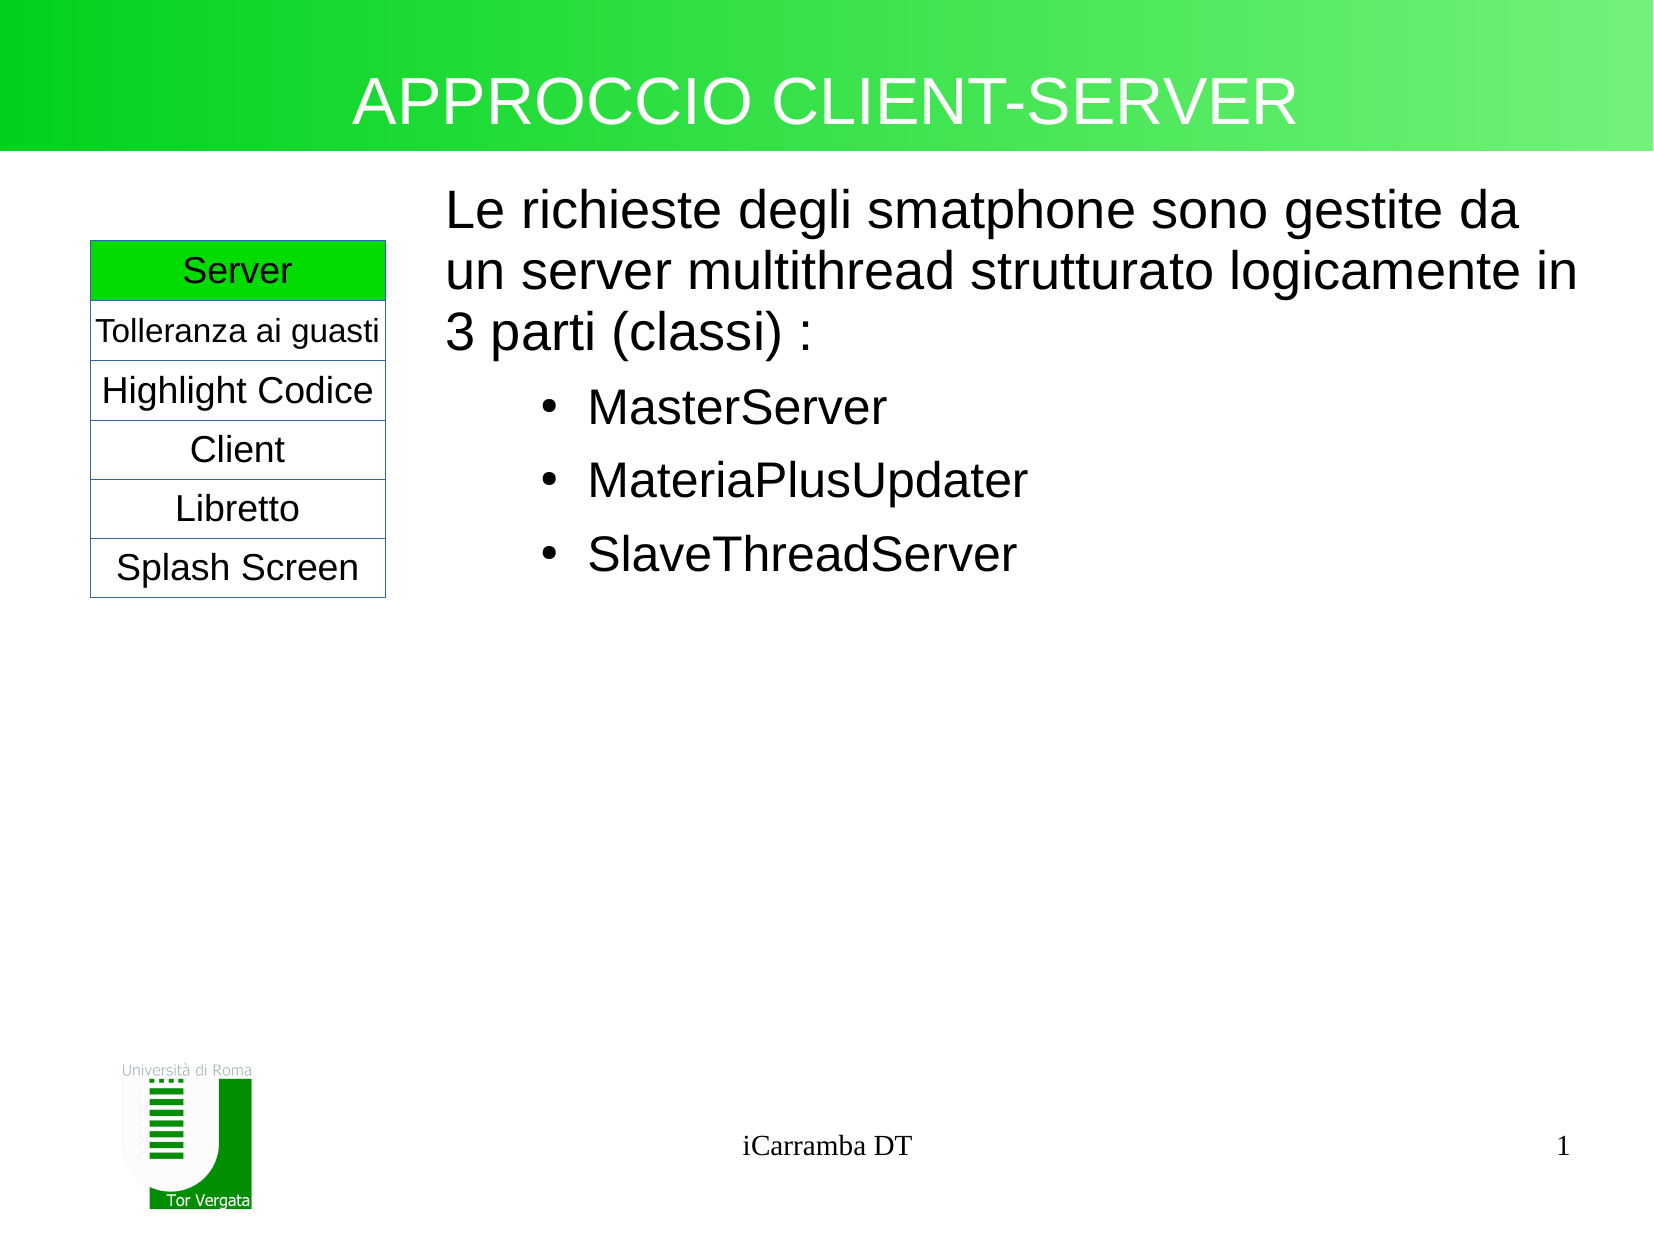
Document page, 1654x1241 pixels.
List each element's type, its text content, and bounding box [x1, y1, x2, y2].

list Le richieste degli smatphone sono gestite da un server multithread strutturato logicamente in 3 parti (classi) : MasterServer MateriaPlusUpdater SlaveThreadServer [375, 180, 1591, 1051]
picture [120, 1061, 256, 1215]
text_box Splash Screen [90, 538, 386, 598]
title APPROCCIO CLIENT-SERVER [82, 49, 1571, 155]
text_box Libretto [90, 479, 386, 538]
text_box Tolleranza ai guasti [90, 300, 386, 360]
text_box Server [90, 240, 386, 300]
text_box Highlight Codice [90, 360, 386, 420]
text_box Client [90, 420, 386, 479]
